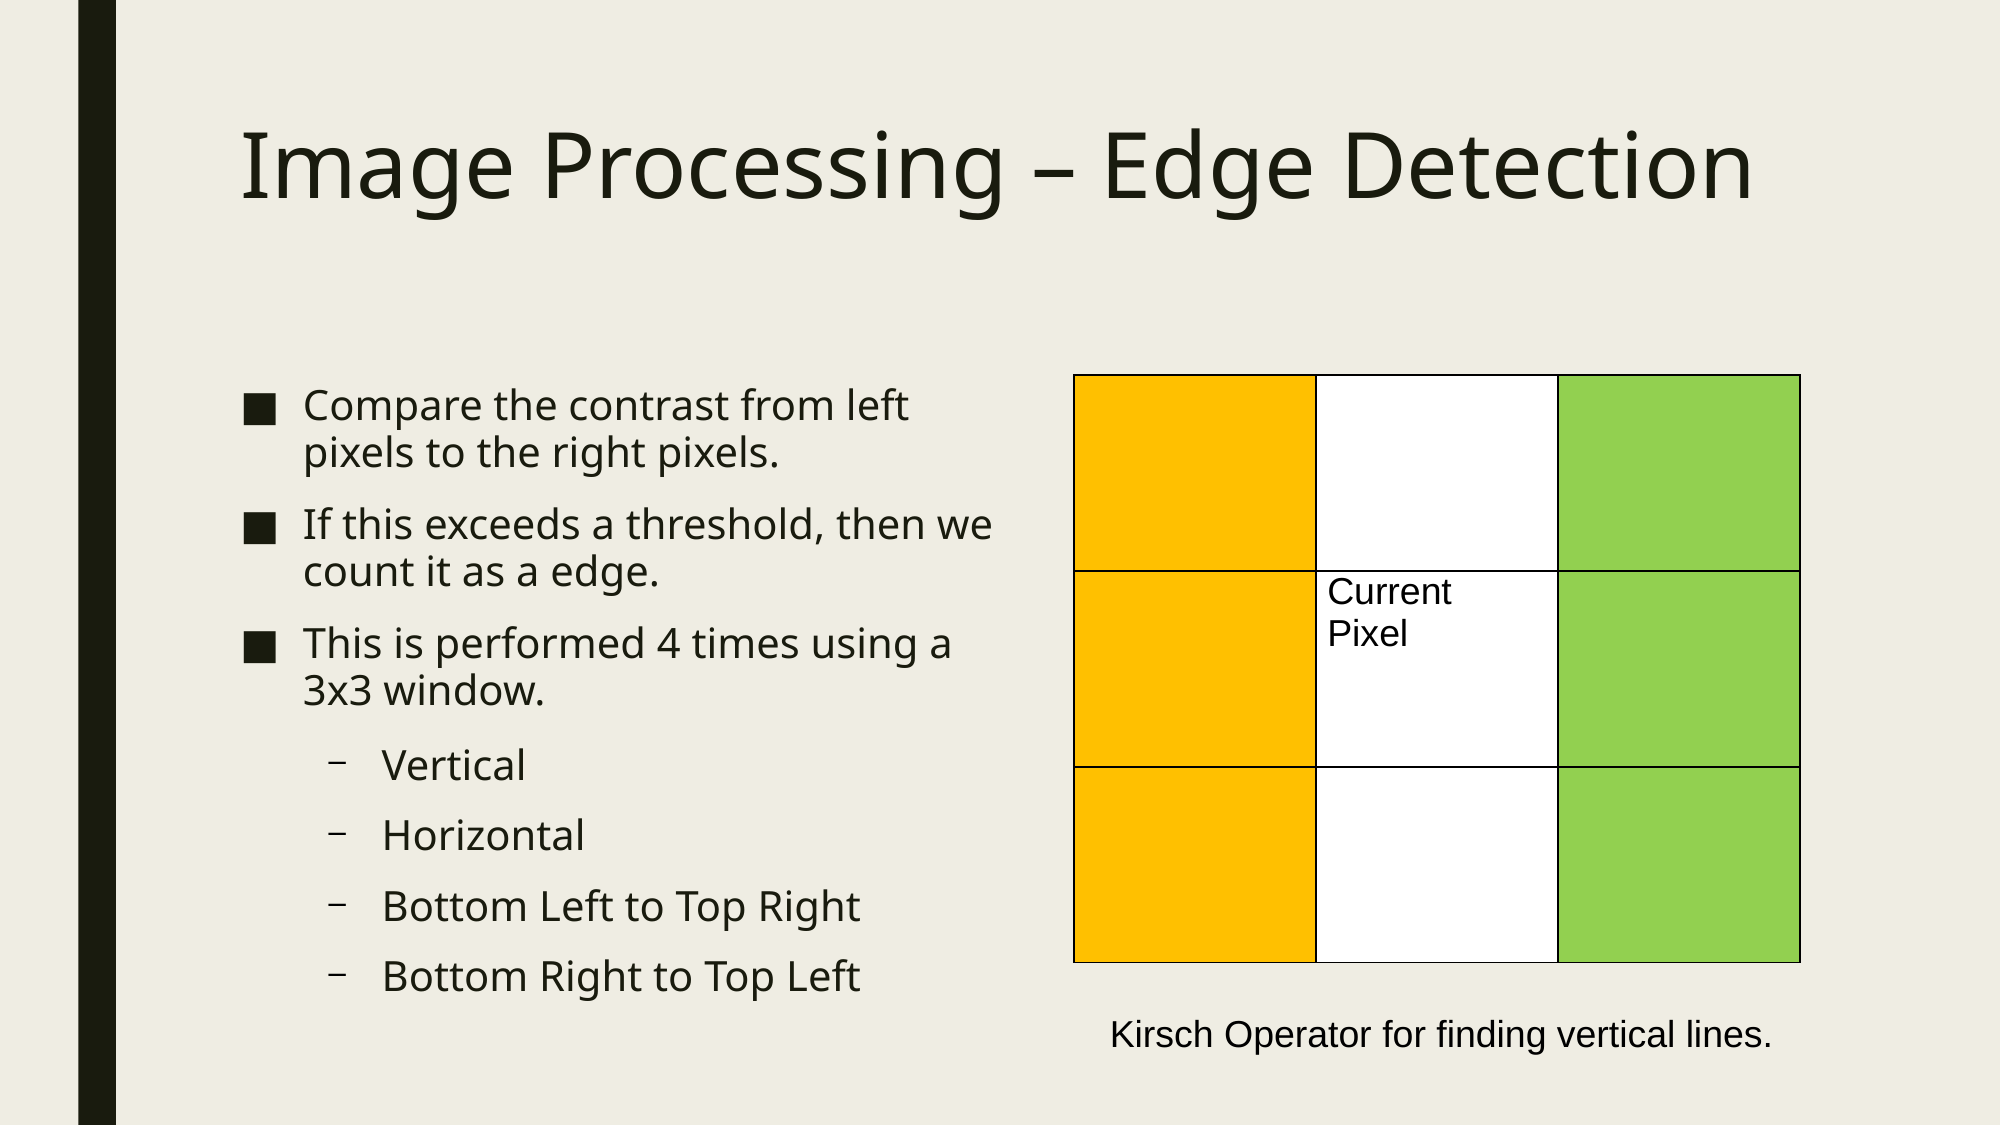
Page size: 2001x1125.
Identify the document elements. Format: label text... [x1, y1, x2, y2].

title Image Processing – Edge Detection [225, 112, 1800, 357]
list Compare the contrast from left pixels to the right pixels. If this exceeds a threshold, then we count it as a edge. This is performed 4 times using a 3x3 window. Vertical Horizontal Bottom Left to Top Right Bottom Right to Top Left [225, 375, 1027, 963]
table_cell [1559, 768, 1799, 962]
table_cell Current Pixel [1317, 572, 1557, 766]
table_cell [1075, 768, 1315, 962]
text_box Kirsch Operator for finding vertical lines. [1095, 1006, 1801, 1064]
table_cell [1559, 572, 1799, 766]
table_cell [1075, 572, 1315, 766]
table_cell [1317, 768, 1557, 962]
table_header [1075, 376, 1315, 570]
table_header [1559, 376, 1799, 570]
table_header [1317, 376, 1557, 570]
